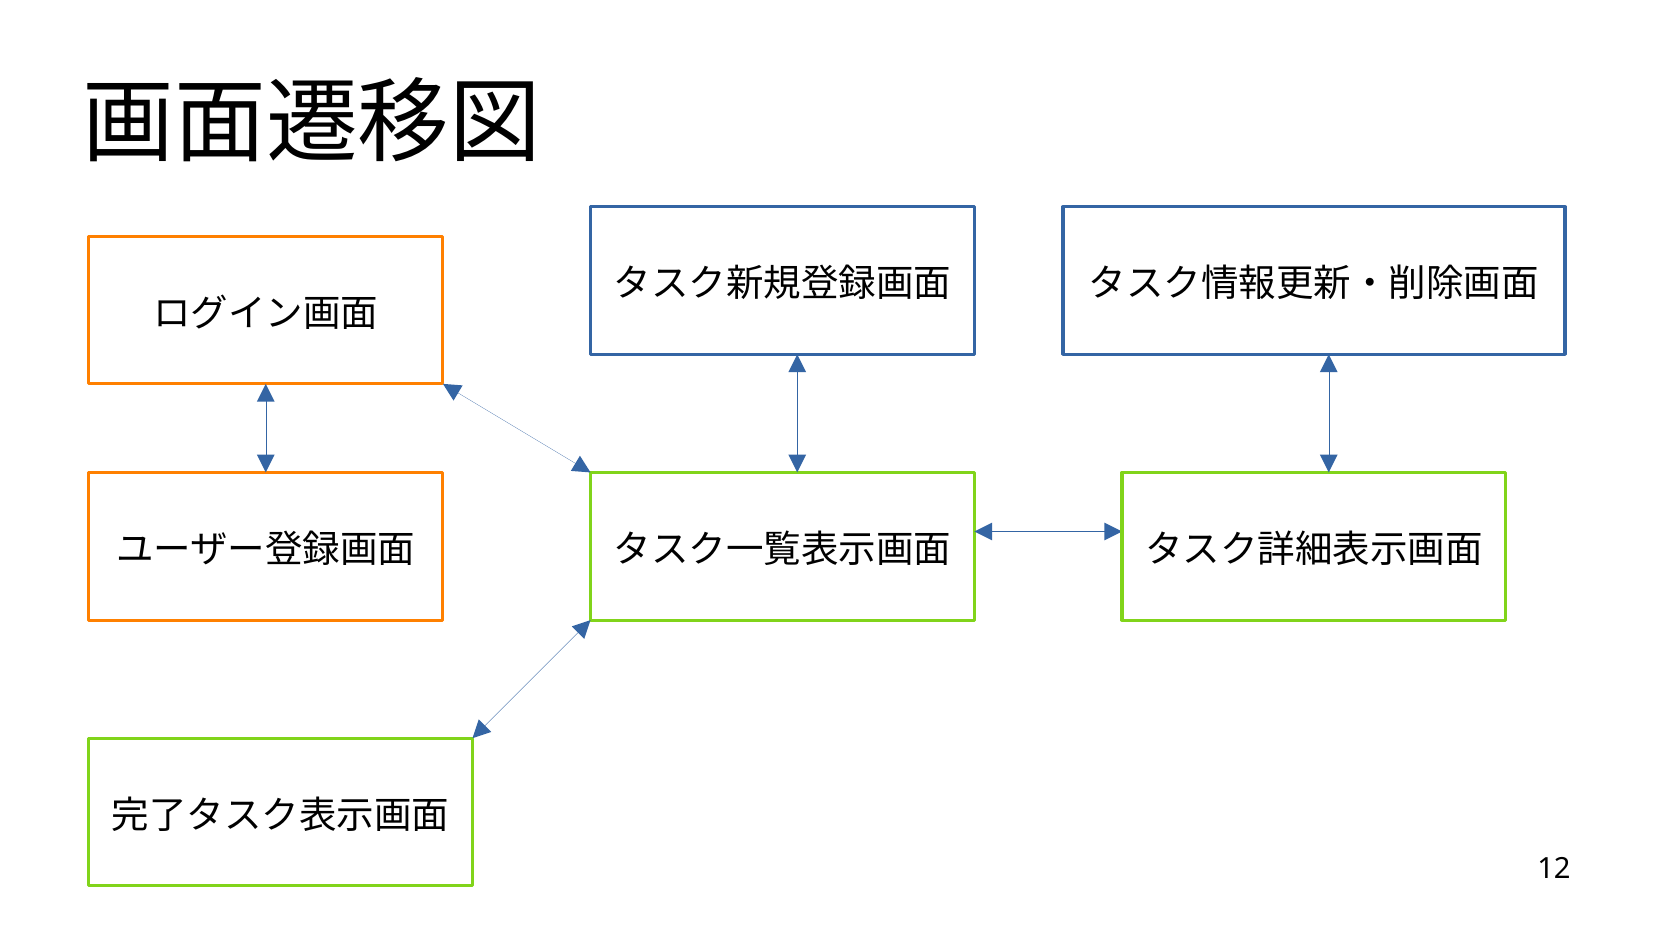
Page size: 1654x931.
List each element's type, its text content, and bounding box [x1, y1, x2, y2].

text_box 完了タスク表示画面 [88, 738, 473, 886]
title 画面遷移図 [82, 37, 1571, 193]
text_box タスク新規登録画面 [590, 206, 975, 355]
text_box タスク詳細表示画面 [1122, 472, 1506, 621]
text_box ユーザー登録画面 [88, 472, 443, 621]
text_box タスク一覧表示画面 [590, 472, 975, 621]
text_box タスク情報更新・削除画面 [1062, 206, 1565, 355]
text_box ログイン画面 [88, 236, 443, 384]
